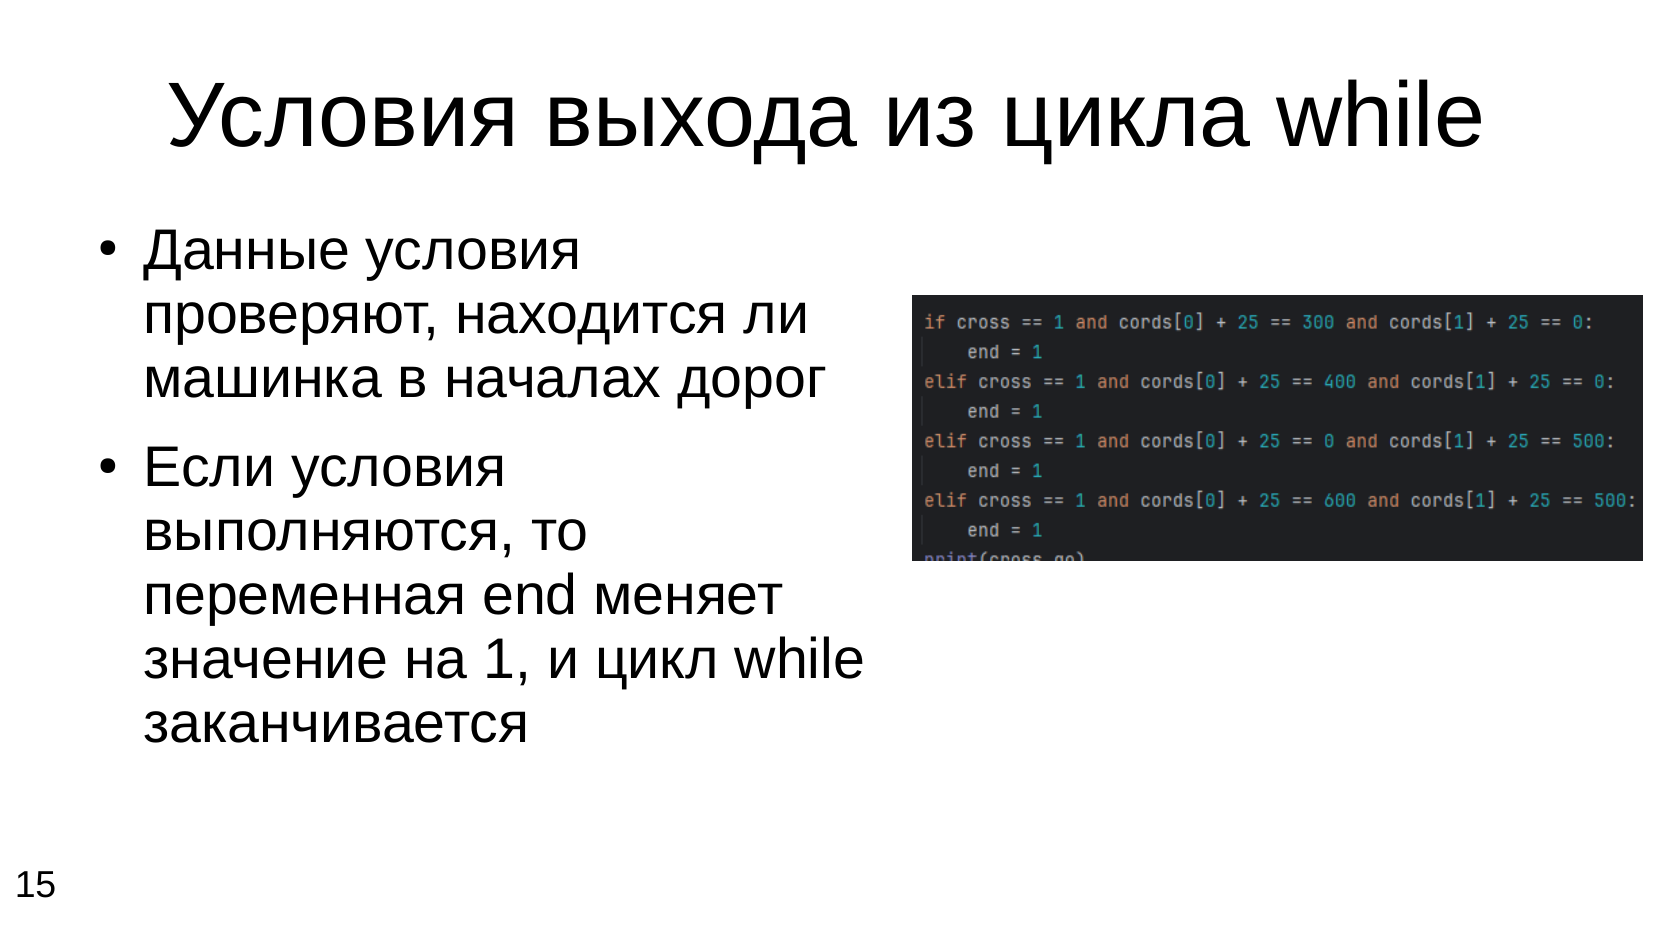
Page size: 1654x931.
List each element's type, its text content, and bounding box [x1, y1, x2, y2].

text_box <номер> [0, 856, 562, 927]
list Данные условия проверяют, находится ли машинка в началах дорог Если условия выполняются, то переменная end меняет значение на 1, и цикл while заканчивается [82, 217, 886, 758]
picture [912, 295, 1643, 562]
title Условия выхода из цикла while [82, 37, 1571, 193]
